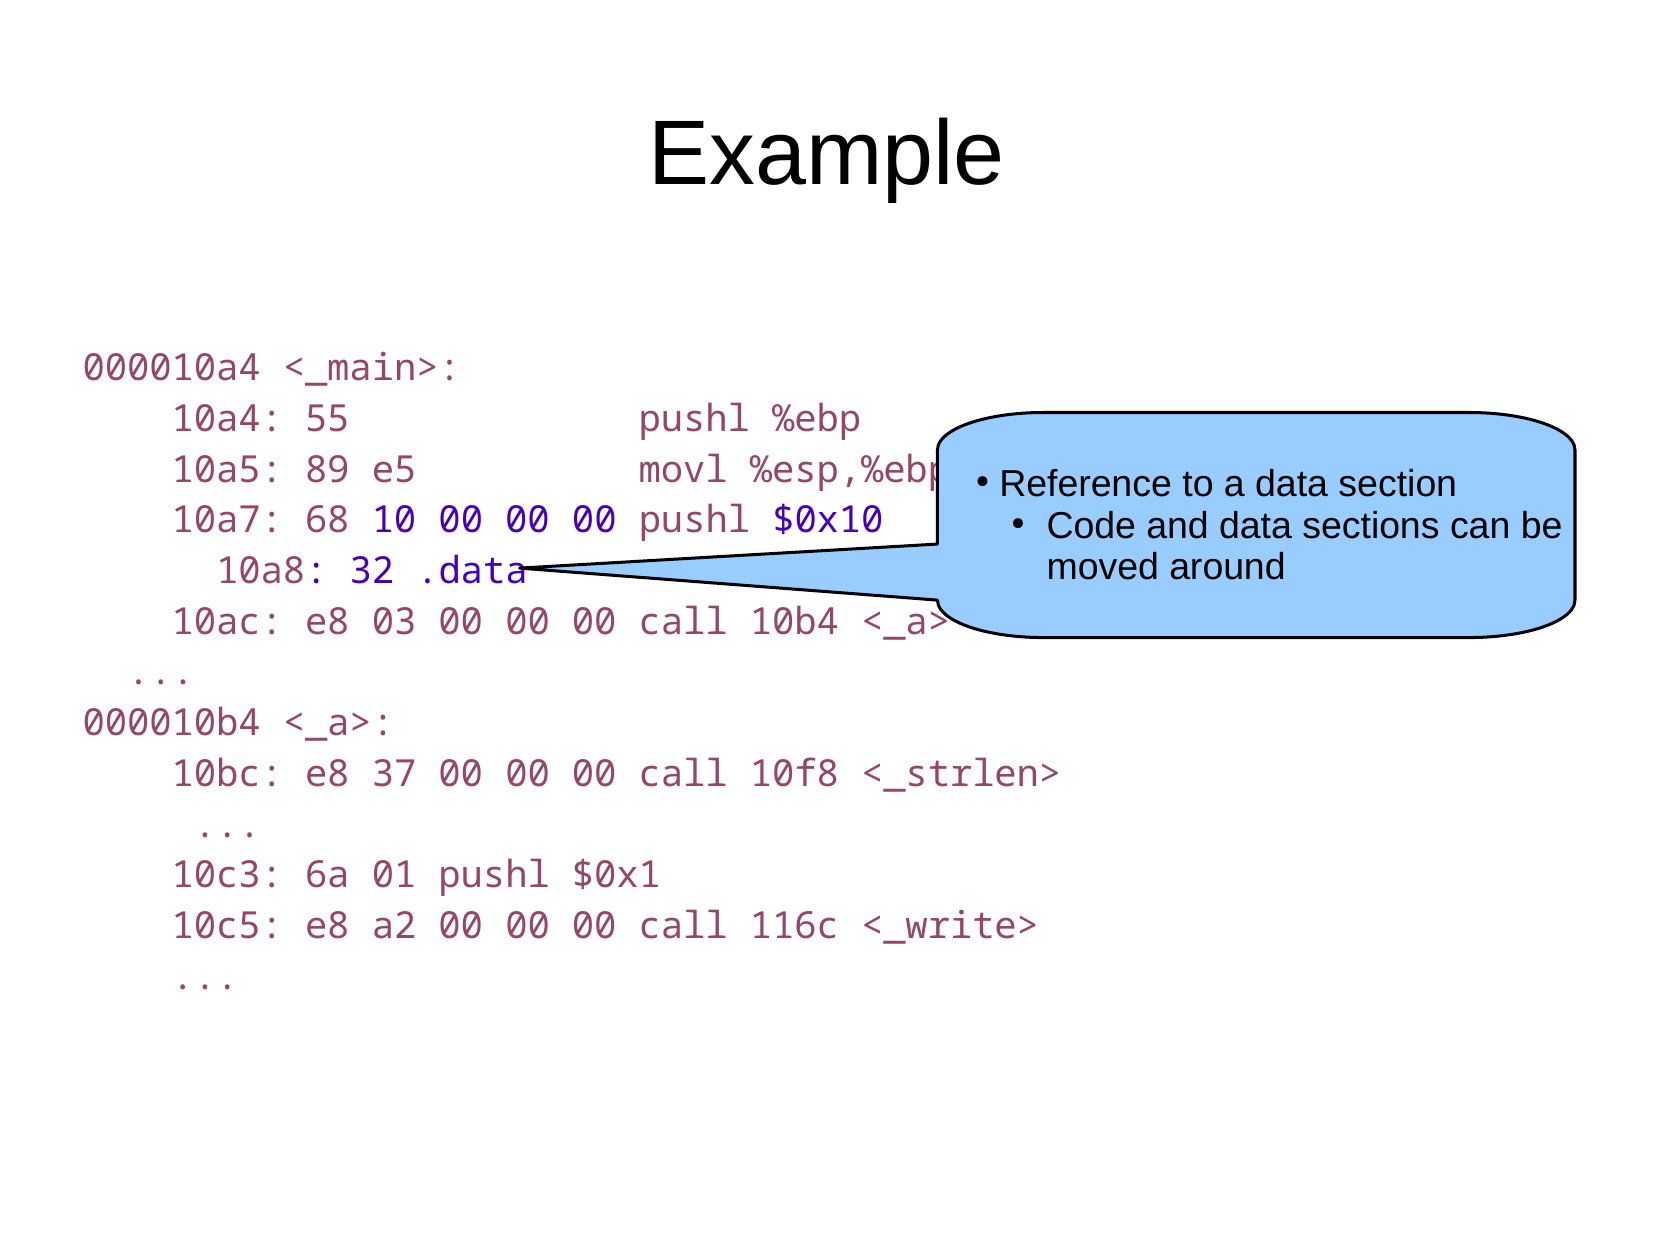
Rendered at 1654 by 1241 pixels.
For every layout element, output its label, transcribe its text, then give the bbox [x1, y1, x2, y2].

list 000010a4 <_main>: 10a4: 55 pushl %ebp 10a5: 89 e5 movl %esp,%ebp 10a7: 68 10 00 00 00 pushl $0x10 10a8: 32 .data 10ac: e8 03 00 00 00 call 10b4 <_a> ... 000010b4 <_a>: 10bc: e8 37 00 00 00 call 10f8 <_strlen> ... 10c3: 6a 01 pushl $0x1 10c5: e8 a2 00 00 00 call 116c <_write> ... [82, 290, 1571, 1010]
title Example [82, 49, 1571, 257]
text_box Reference to a data section Code and data sections can be moved around [519, 412, 1576, 638]
